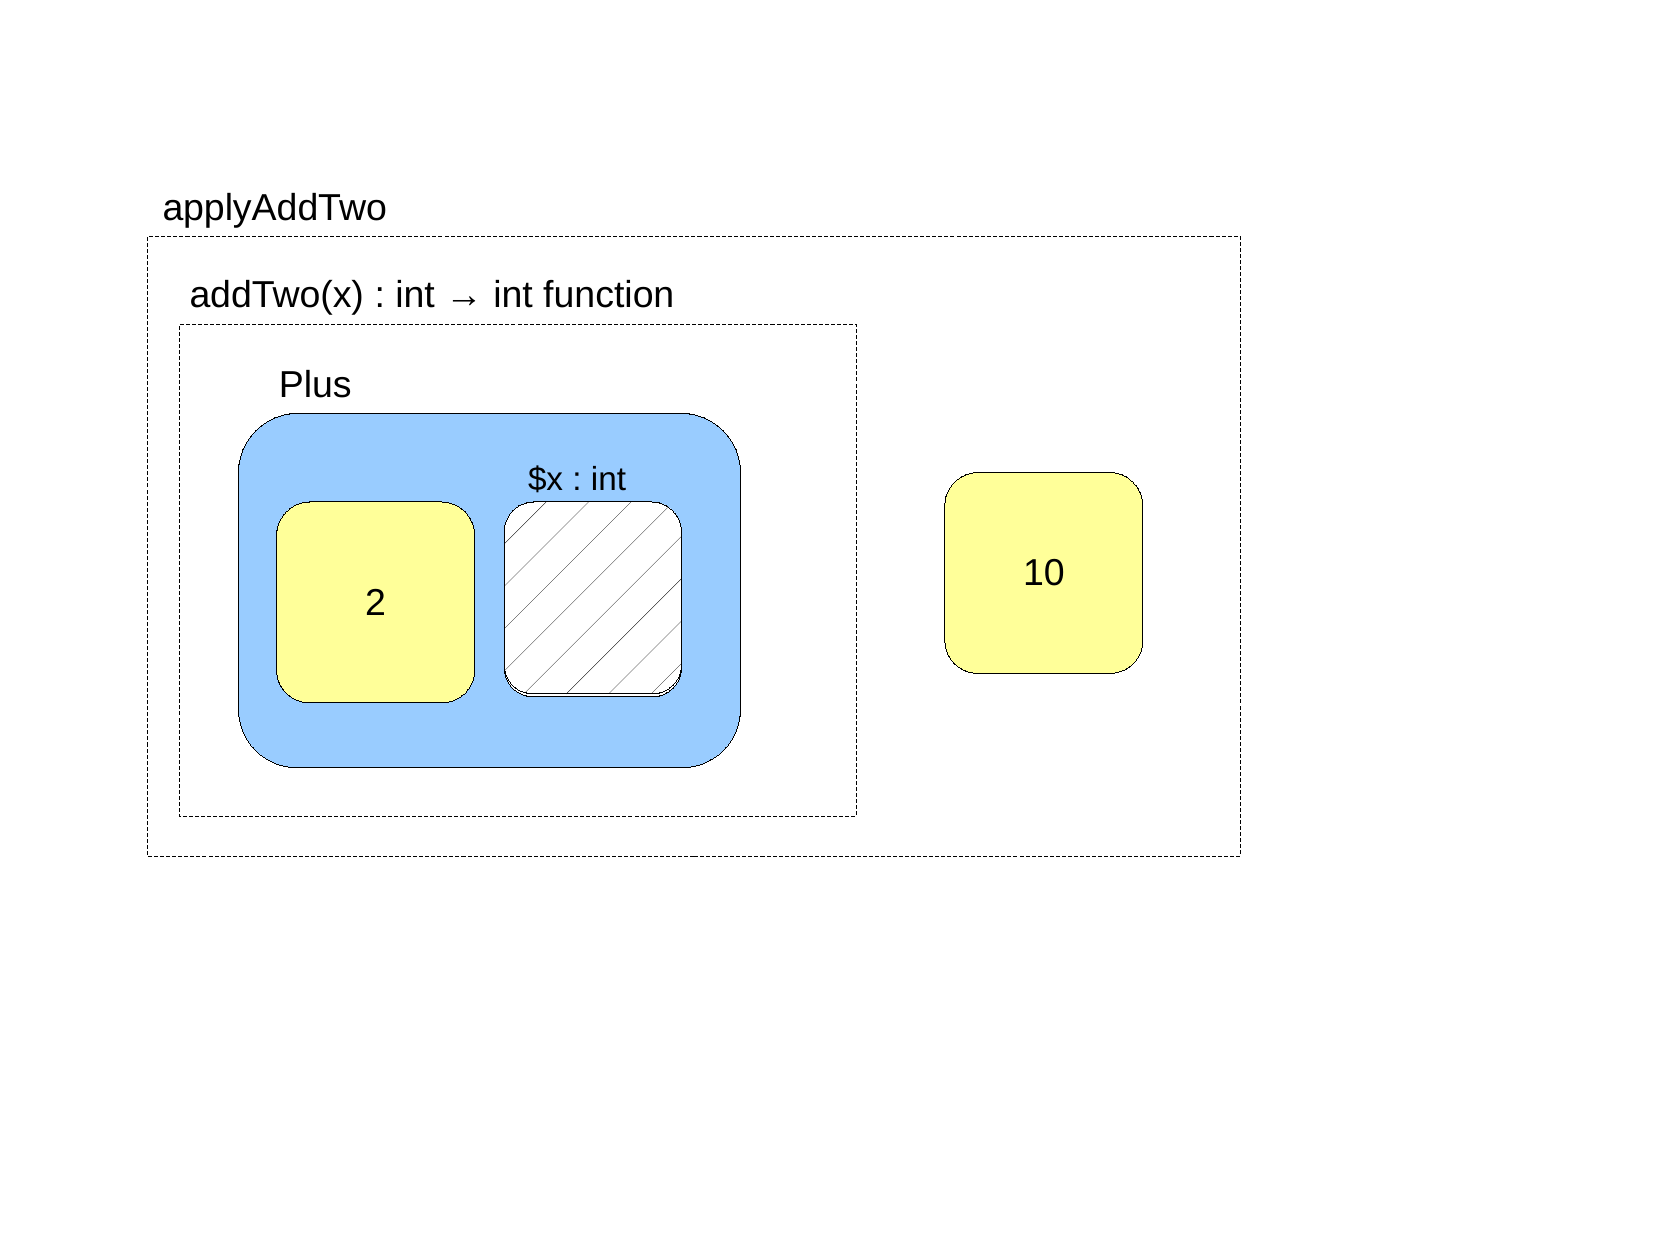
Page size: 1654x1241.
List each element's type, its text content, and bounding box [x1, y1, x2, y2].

text_box Plus [264, 356, 367, 414]
text_box addTwo(x) : int → int function [174, 265, 692, 323]
text_box [238, 413, 741, 768]
text_box 2 [276, 501, 475, 703]
text_box applyAddTwo [147, 179, 404, 237]
text_box 10 [944, 472, 1143, 674]
text_box $x : int [513, 453, 794, 506]
